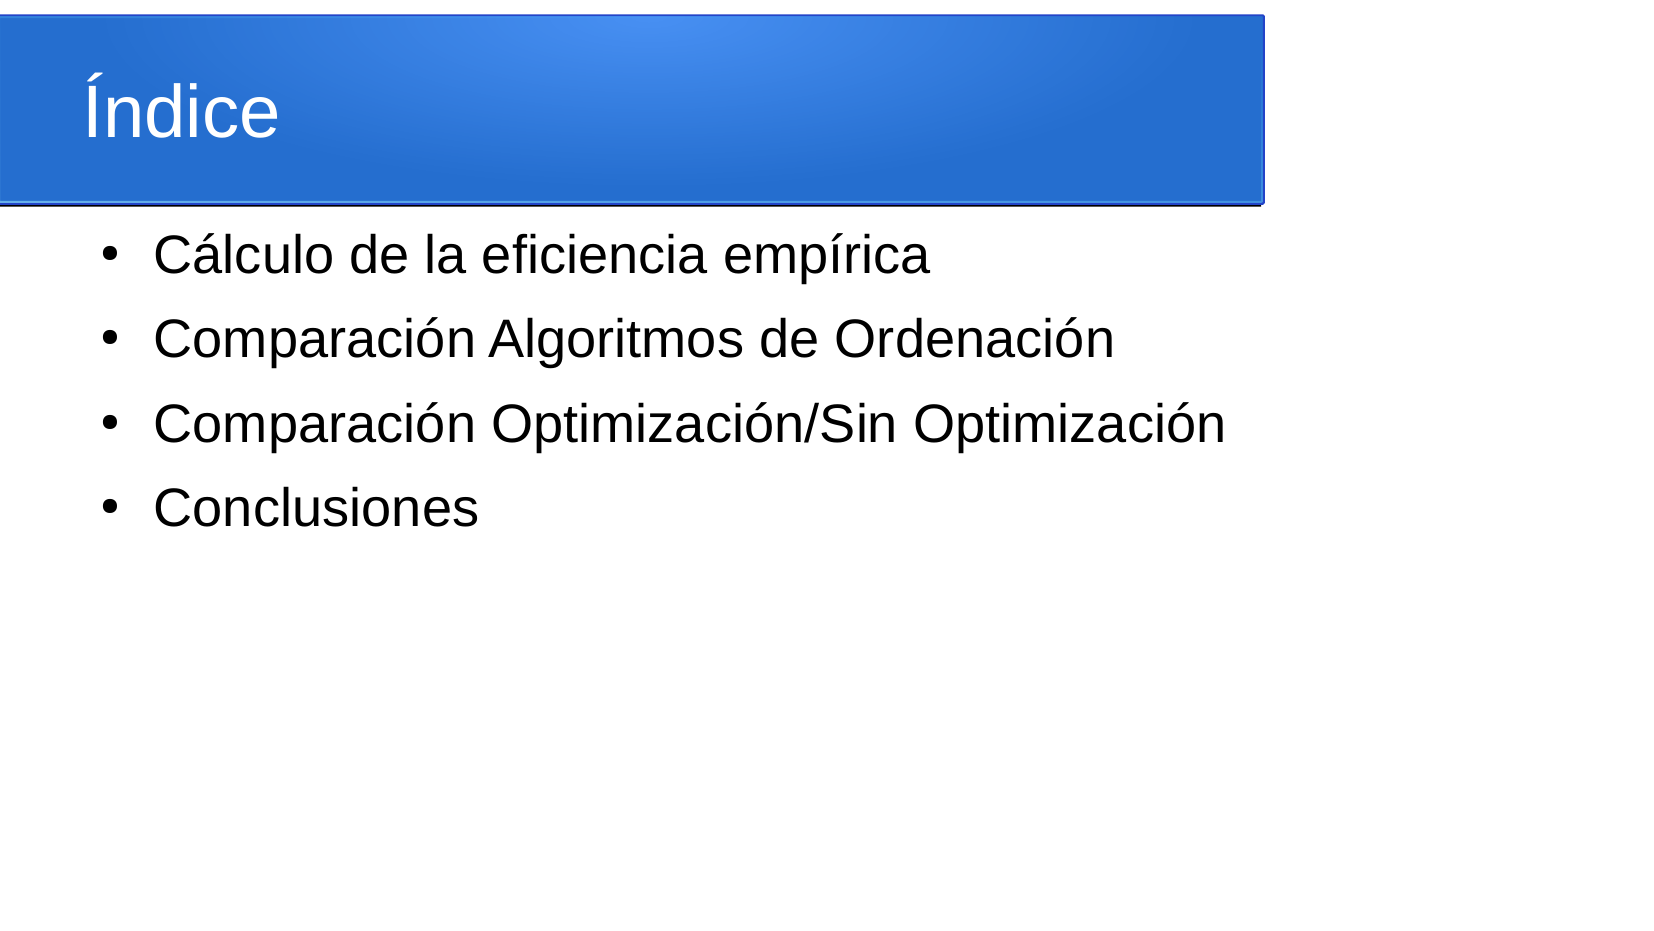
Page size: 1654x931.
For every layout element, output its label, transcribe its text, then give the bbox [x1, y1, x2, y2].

list Cálculo de la eficiencia empírica Comparación Algoritmos de Ordenación Comparación Optimización/Sin Optimización Conclusiones [82, 224, 1571, 764]
title Índice [82, 35, 1235, 189]
